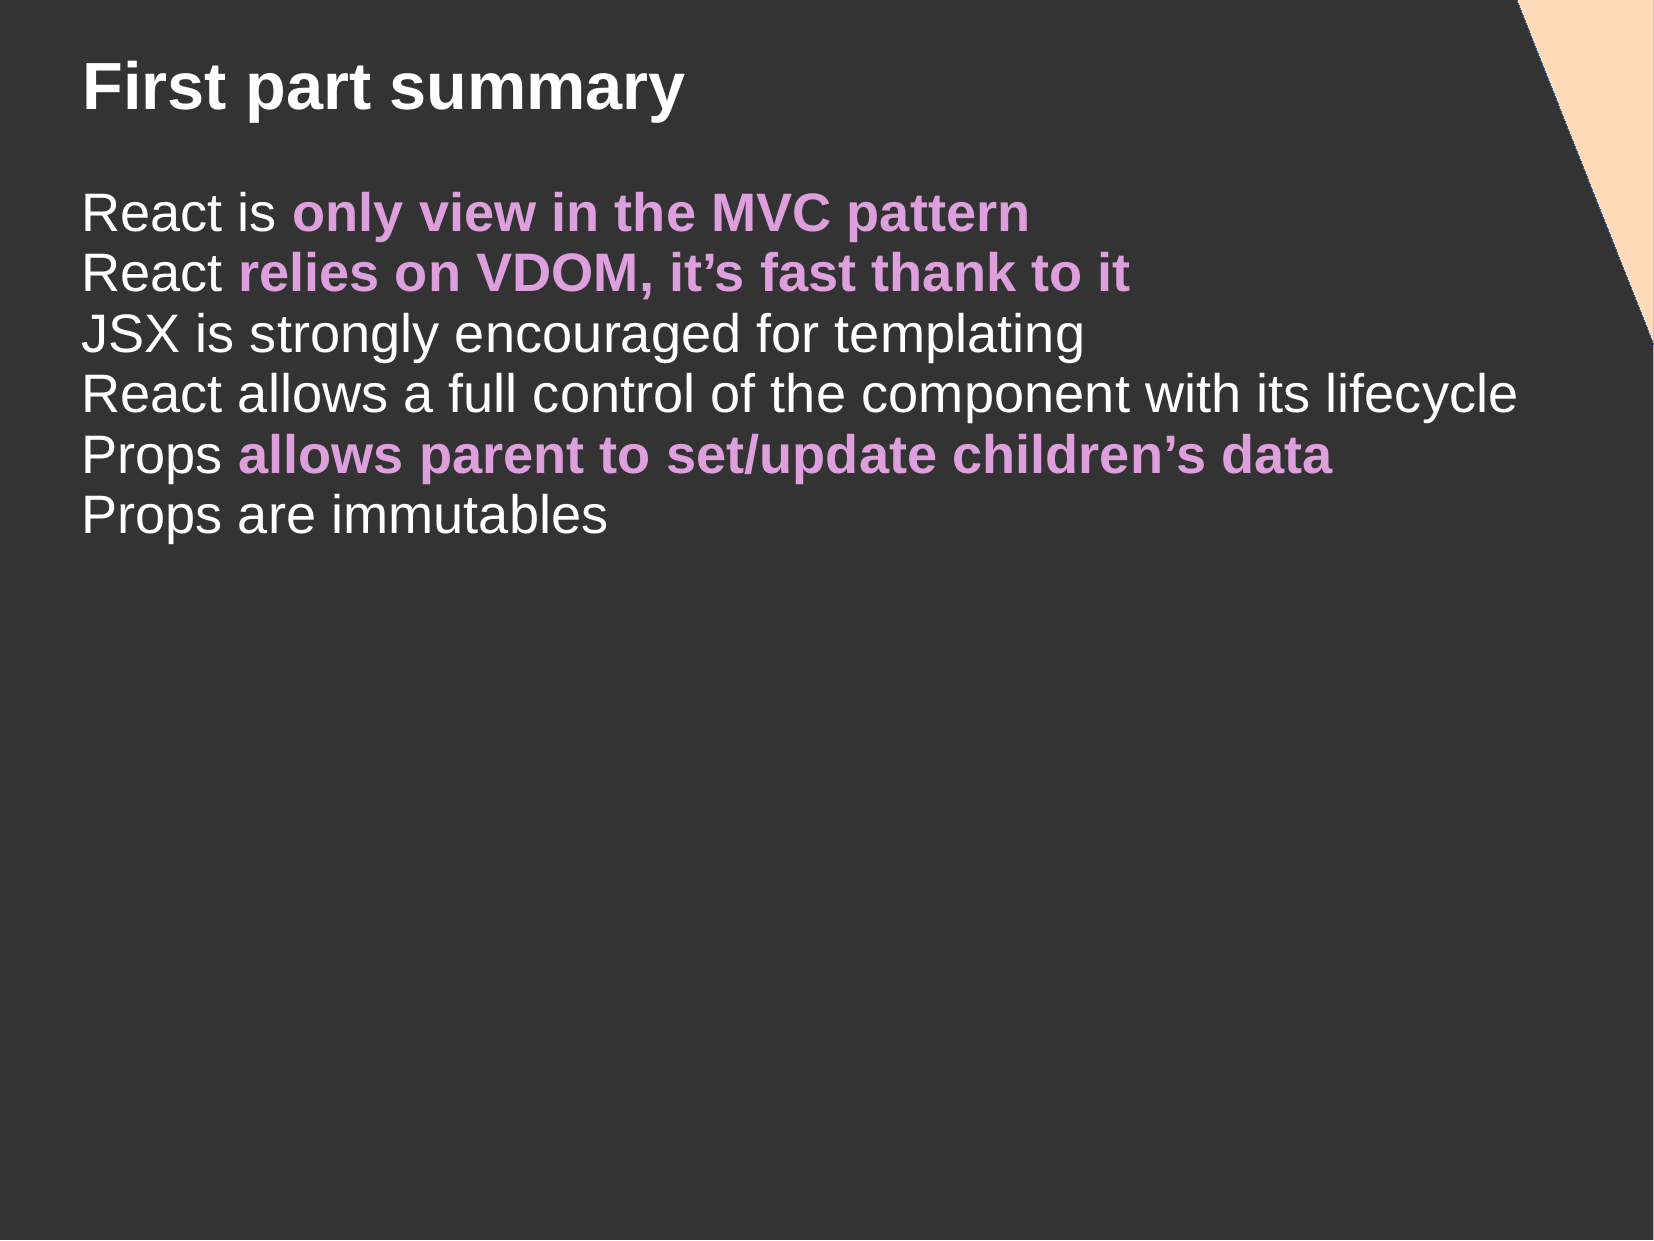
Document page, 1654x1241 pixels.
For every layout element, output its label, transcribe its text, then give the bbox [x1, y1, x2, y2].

title First part summary [82, 49, 1111, 125]
text_box [1517, 0, 1654, 345]
title React is only view in the MVC pattern React relies on VDOM, it’s fast thank to it JSX is strongly encouraged for templating React allows a full control of the component with its lifecycle Props allows parent to set/update children’s data Props are immutables [81, 182, 1654, 946]
